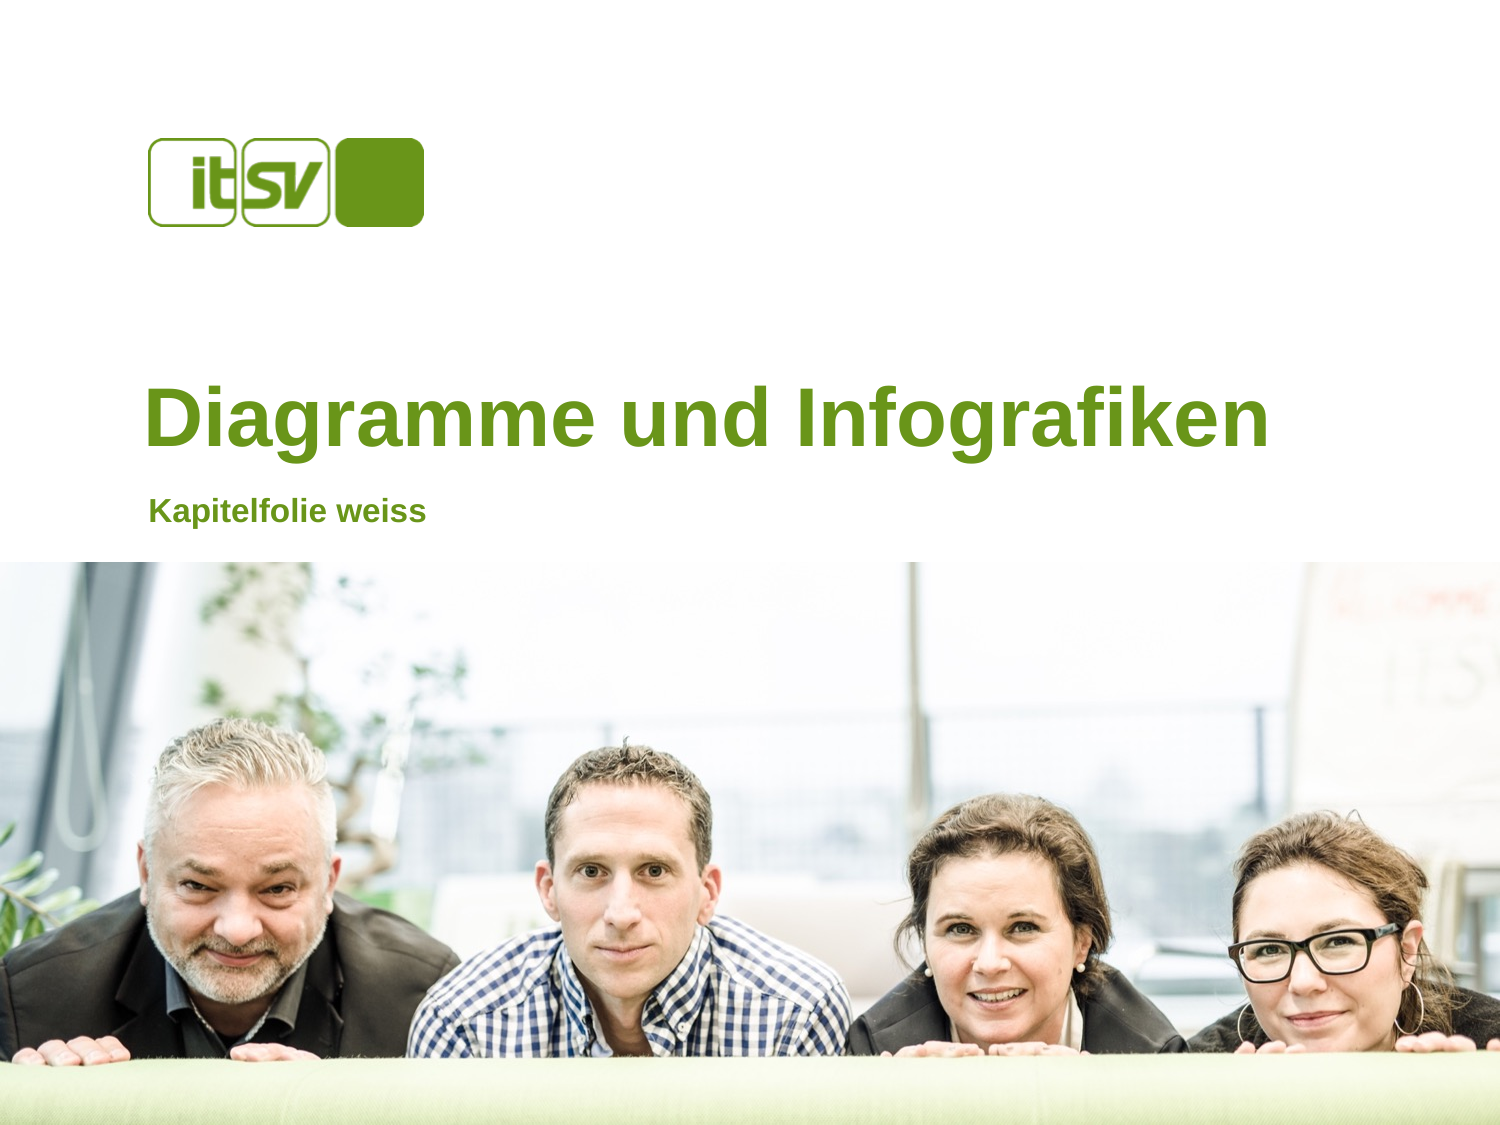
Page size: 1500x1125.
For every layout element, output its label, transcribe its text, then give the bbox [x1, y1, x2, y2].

title Diagramme und Infografiken [143, 365, 1355, 464]
picture [0, 562, 1500, 1125]
picture [148, 138, 424, 227]
subtitle Kapitelfolie weiss [148, 489, 1353, 530]
